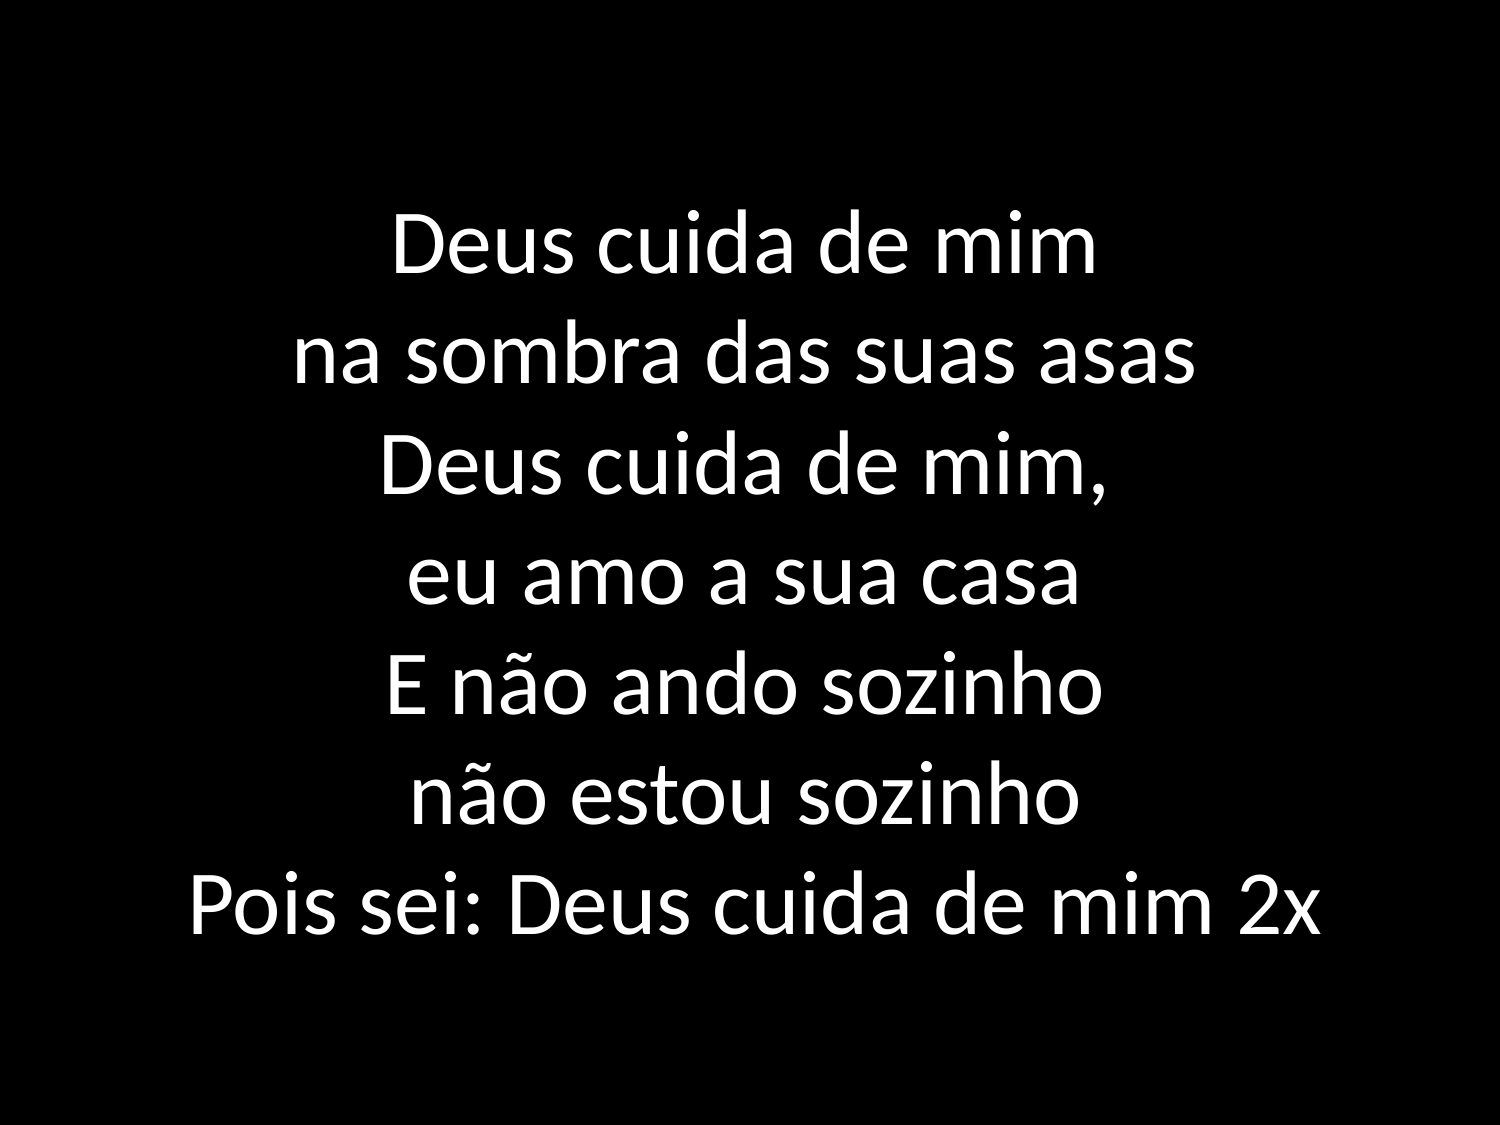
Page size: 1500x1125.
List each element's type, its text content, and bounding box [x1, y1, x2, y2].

title Deus cuida de mim na sombra das suas asas Deus cuida de mim, eu amo a sua casa E não ando sozinho não estou sozinho Pois sei: Deus cuida de mim 2x [35, 45, 1477, 1090]
